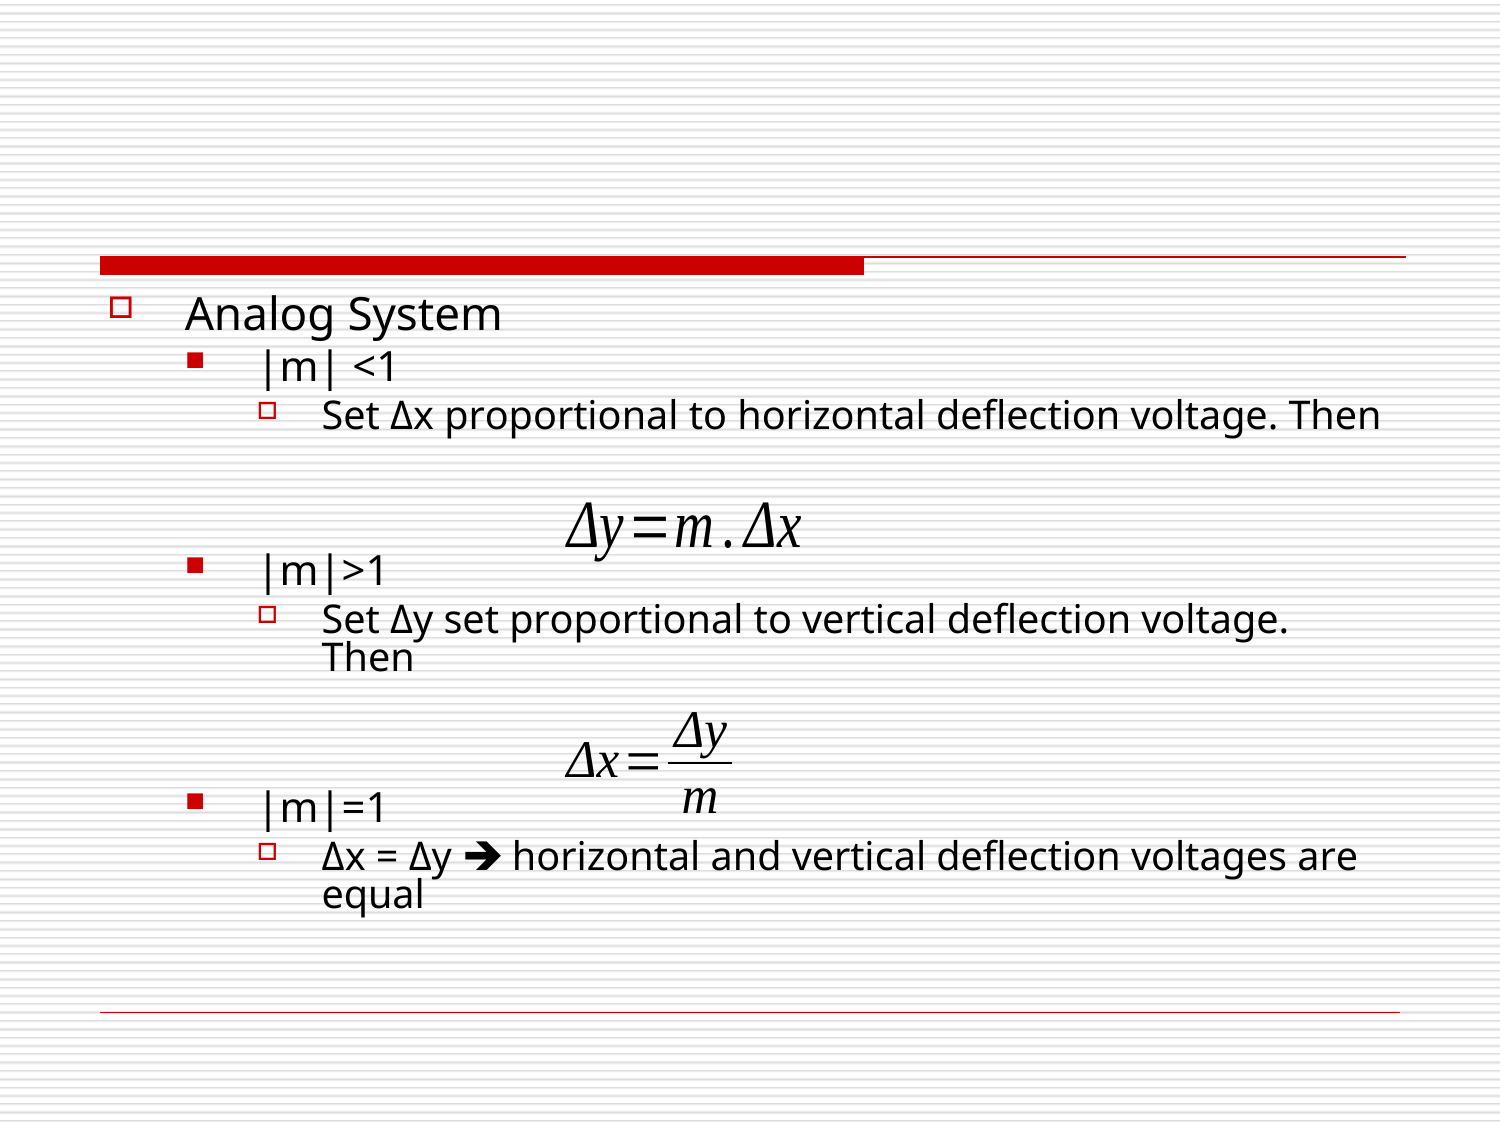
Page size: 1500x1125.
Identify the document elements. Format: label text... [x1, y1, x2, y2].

chart [562, 699, 741, 826]
picture [0, 0, 1500, 1125]
chart [562, 487, 811, 563]
list Analog System |m| <1 Set Δx proportional to horizontal deflection voltage. Then |m|>1 Set Δy set proportional to vertical deflection voltage. Then |m|=1 Δx = Δy  horizontal and vertical deflection voltages are equal [92, 287, 1400, 988]
